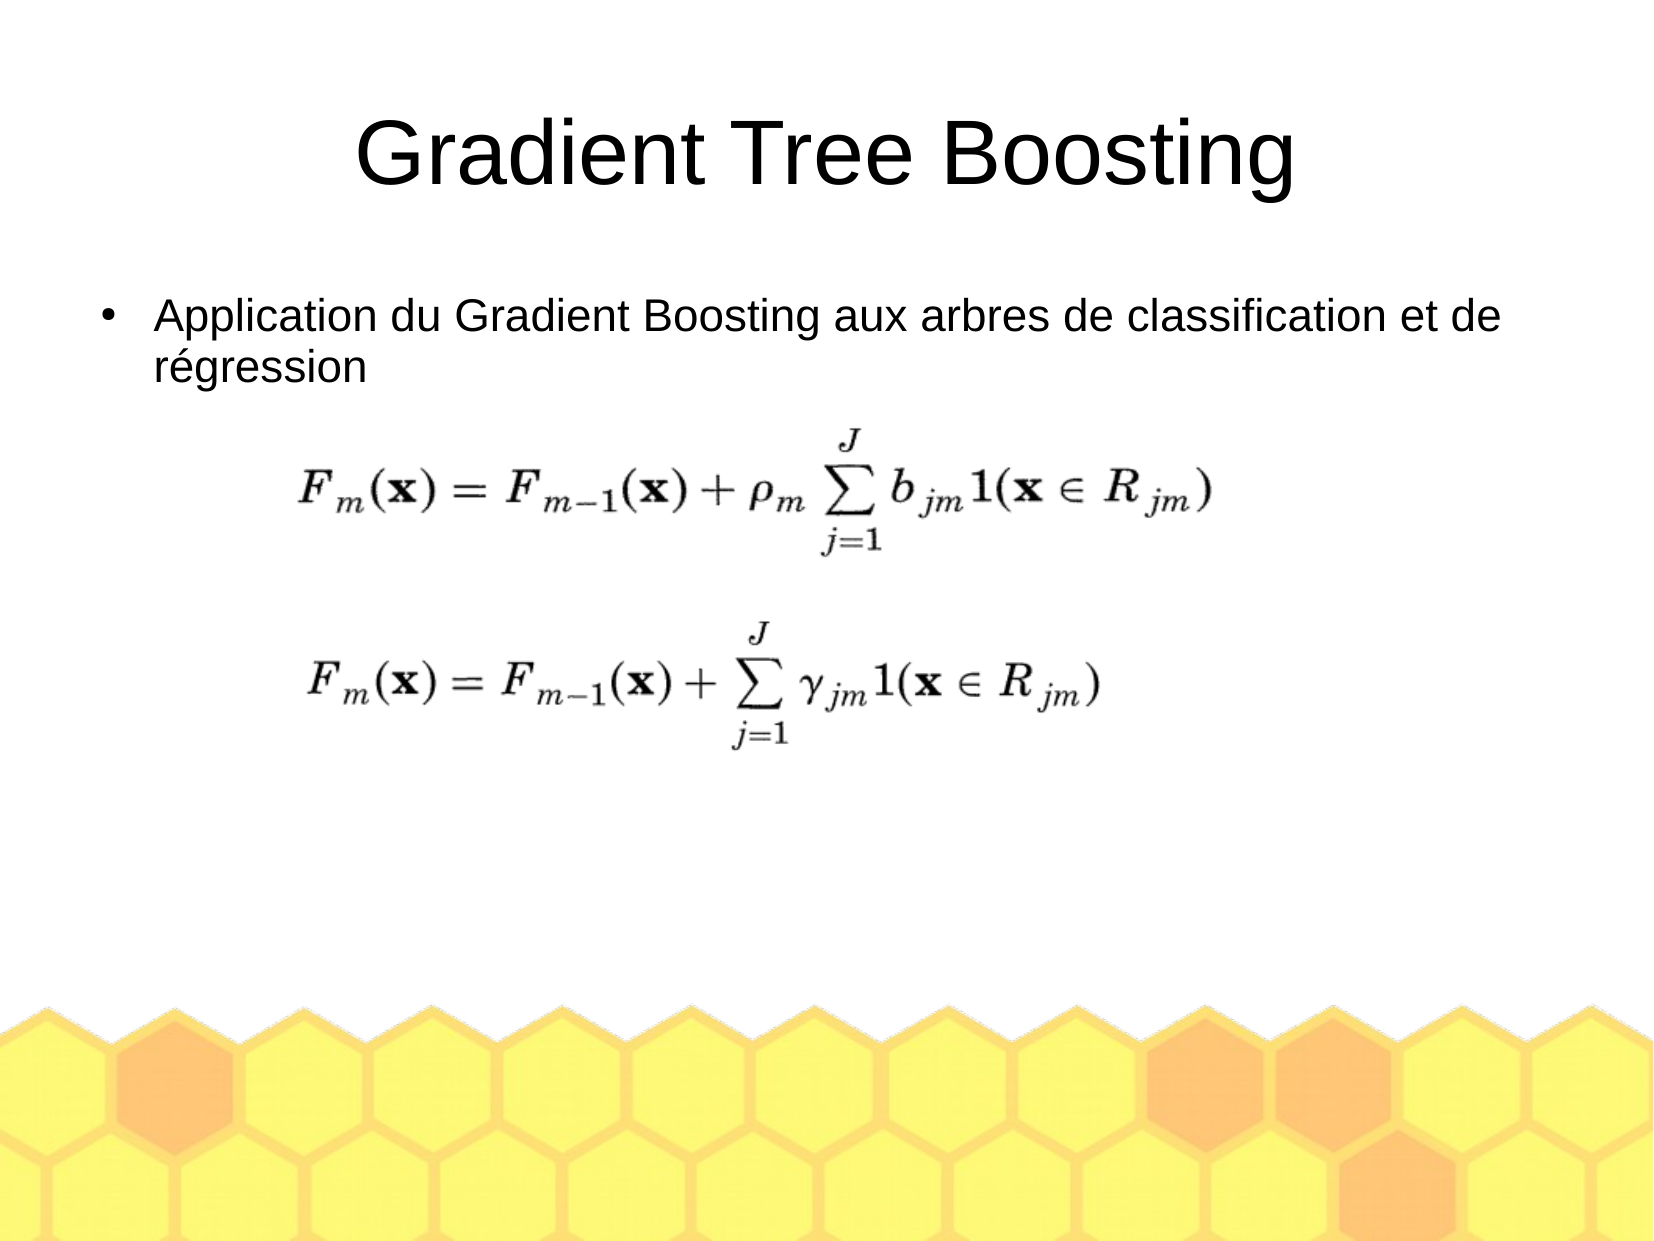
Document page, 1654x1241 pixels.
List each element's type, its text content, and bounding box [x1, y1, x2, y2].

picture [0, 1001, 1654, 1241]
picture [271, 413, 1217, 565]
picture [291, 614, 1111, 755]
title Gradient Tree Boosting [82, 49, 1571, 257]
list Application du Gradient Boosting aux arbres de classification et de régression [82, 290, 1571, 1010]
